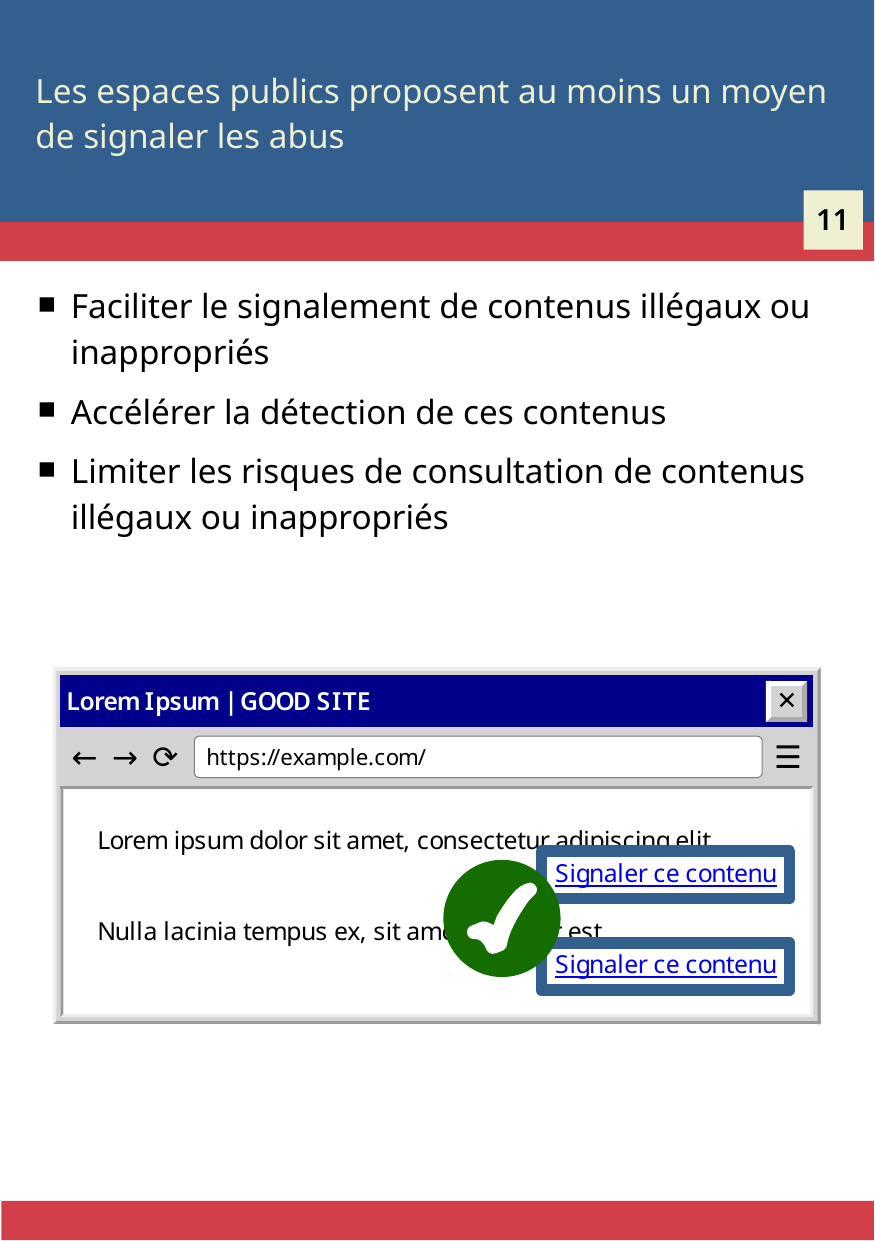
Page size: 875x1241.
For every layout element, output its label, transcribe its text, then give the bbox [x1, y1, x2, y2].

title Les espaces publics proposent au moins un moyen de signaler les abus [35, 13, 839, 213]
list Faciliter le signalement de contenus illégaux ou inappropriés Accélérer la détection de ces contenus Limiter les risques de consultation de contenus illégaux ou inappropriés [23, 283, 839, 1111]
text_box 11 [803, 188, 863, 249]
picture [53, 667, 821, 1025]
